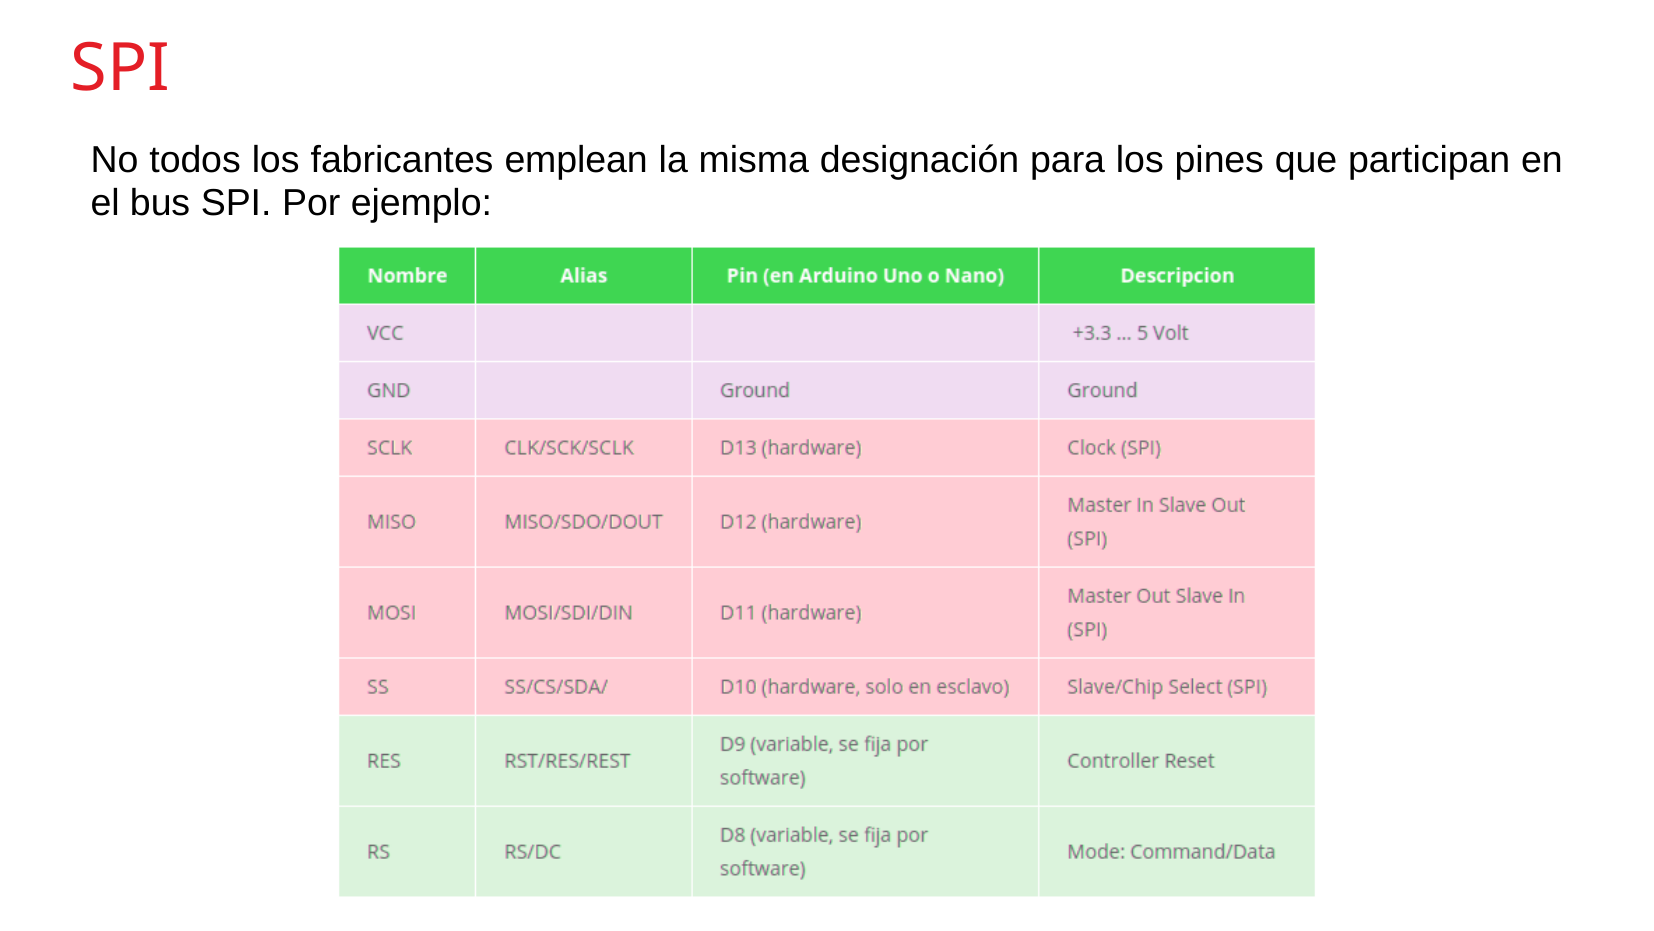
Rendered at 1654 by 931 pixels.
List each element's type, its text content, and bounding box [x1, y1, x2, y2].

title SPI [70, 11, 1347, 118]
text_box No todos los fabricantes emplean la misma designación para los pines que participan en el bus SPI. Por ejemplo: [75, 131, 1578, 231]
picture [331, 238, 1322, 905]
